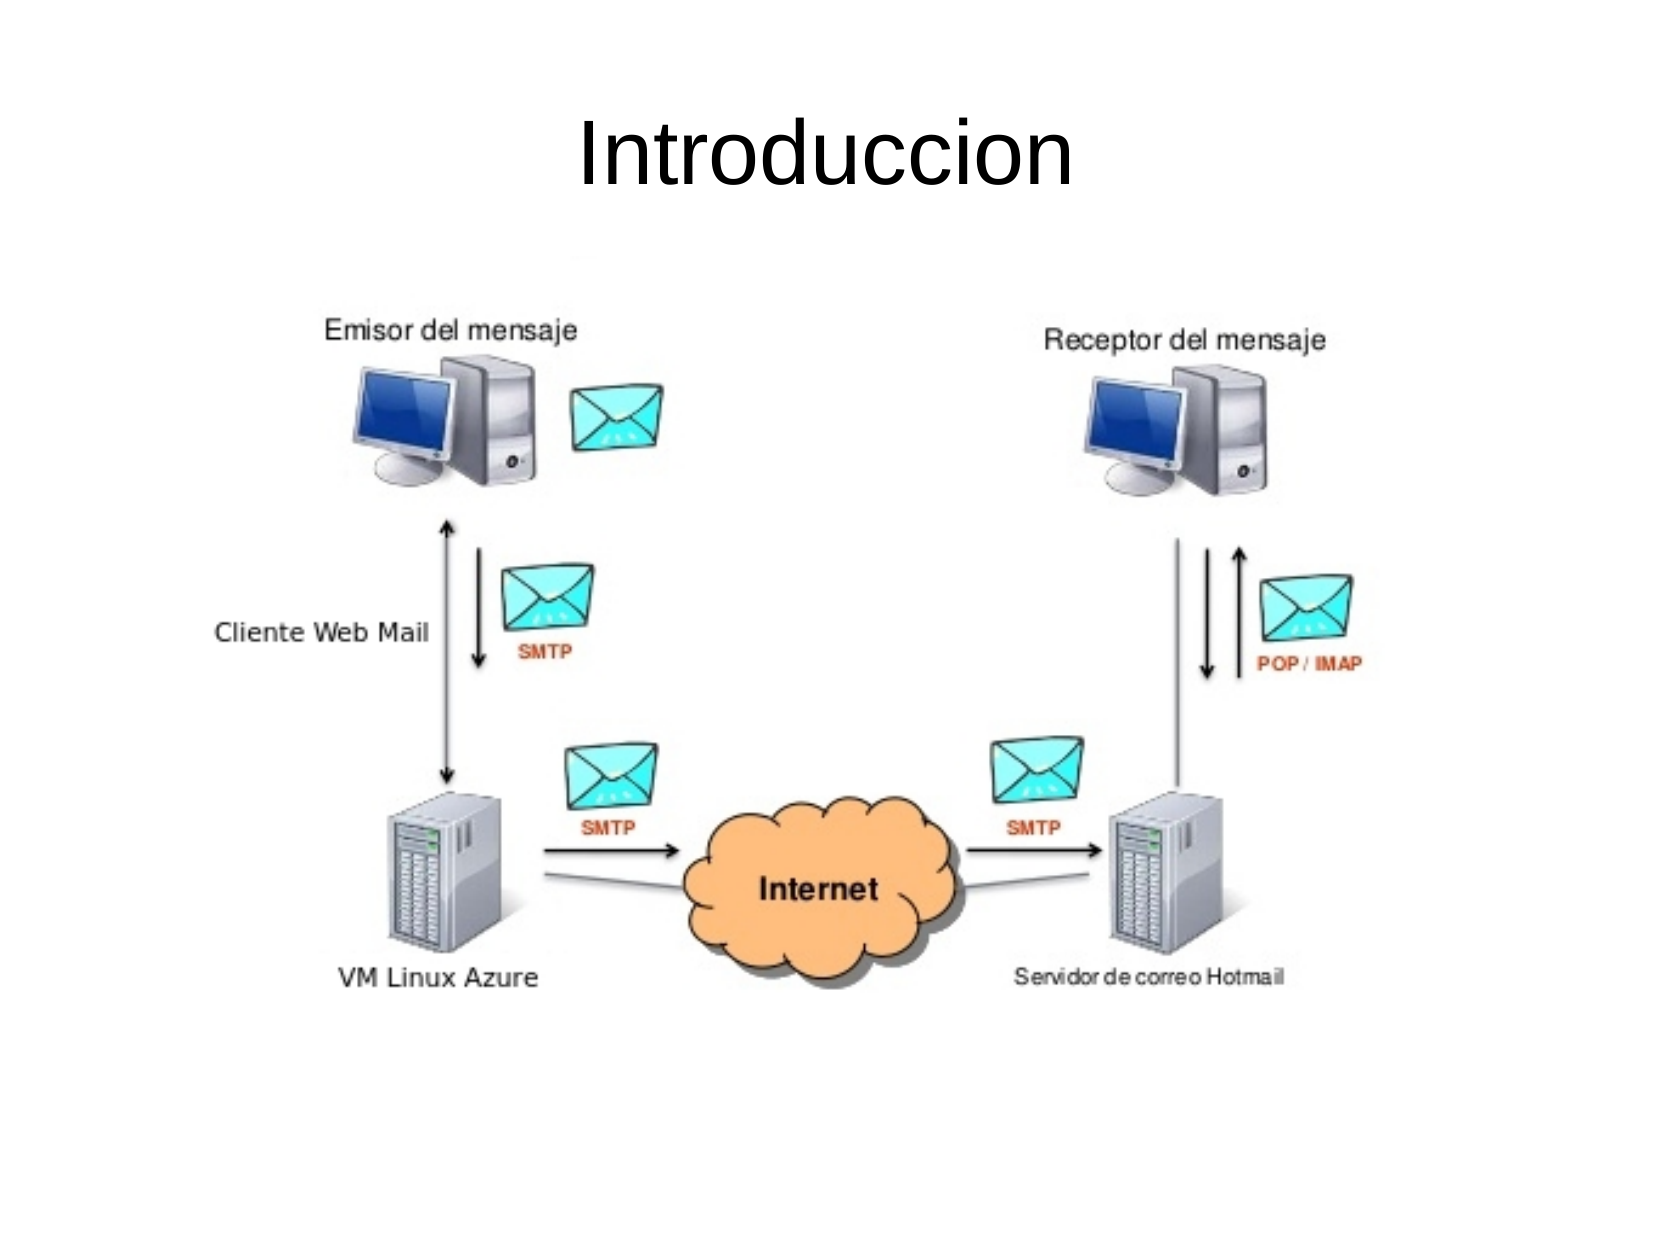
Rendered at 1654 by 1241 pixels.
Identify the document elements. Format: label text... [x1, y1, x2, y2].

picture [23, 256, 1654, 1241]
title Introduccion [82, 49, 1571, 256]
